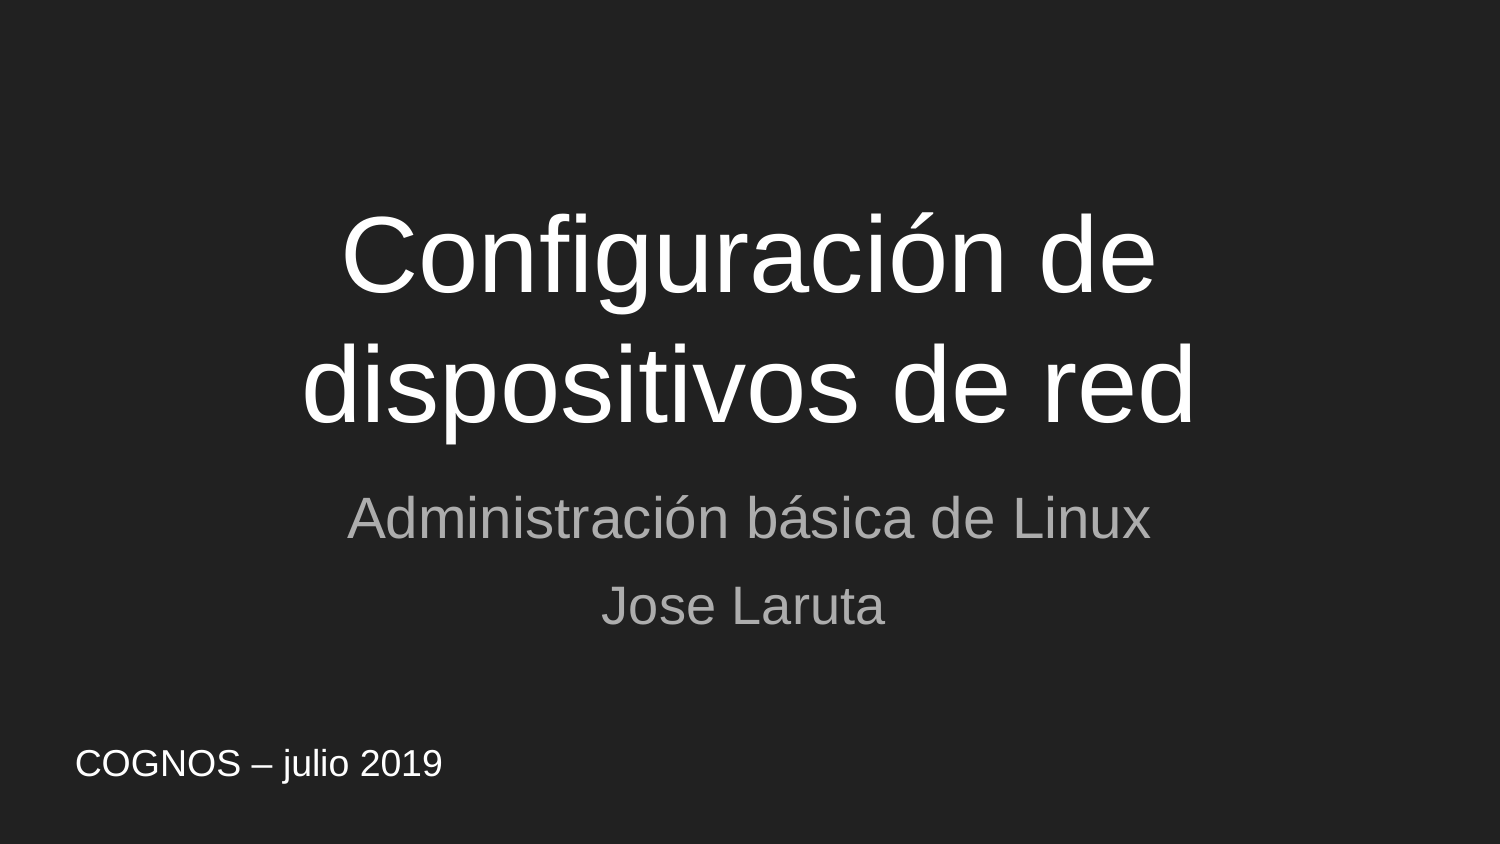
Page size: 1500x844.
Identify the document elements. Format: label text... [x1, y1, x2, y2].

subtitle Administración básica de Linux [51, 464, 1449, 595]
text_box COGNOS – julio 2019 [60, 735, 1441, 792]
title Configuración de dispositivos de red [51, 122, 1449, 459]
text_box Jose Laruta [45, 555, 1443, 685]
